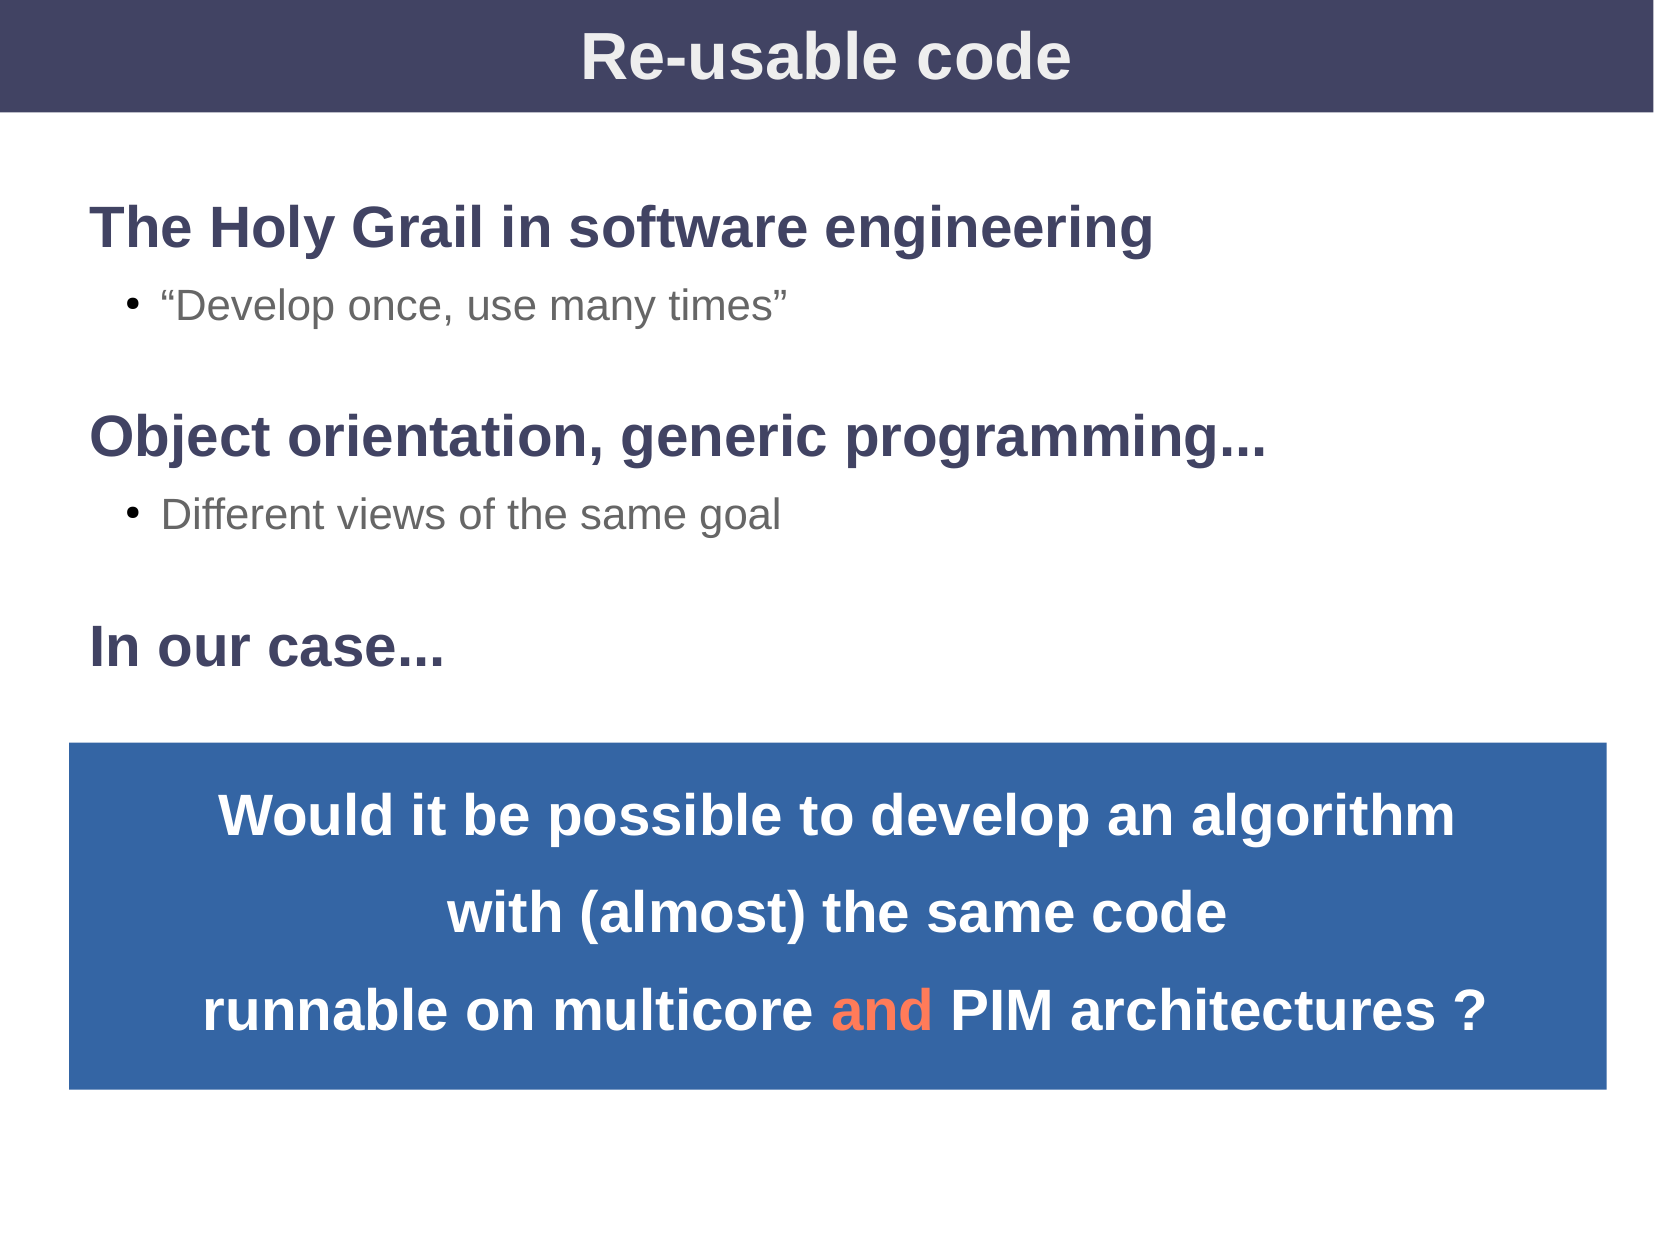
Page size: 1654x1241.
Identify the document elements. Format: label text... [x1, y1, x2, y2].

text_box Re-usable code [0, 0, 1654, 113]
text_box The Holy Grail in software engineering “Develop once, use many times” Object orientation, generic programming... Different views of the same goal In our case... [75, 187, 1613, 686]
text_box Would it be possible to develop an algorithm with (almost) the same code runnable on multicore and PIM architectures ? [69, 742, 1607, 1090]
